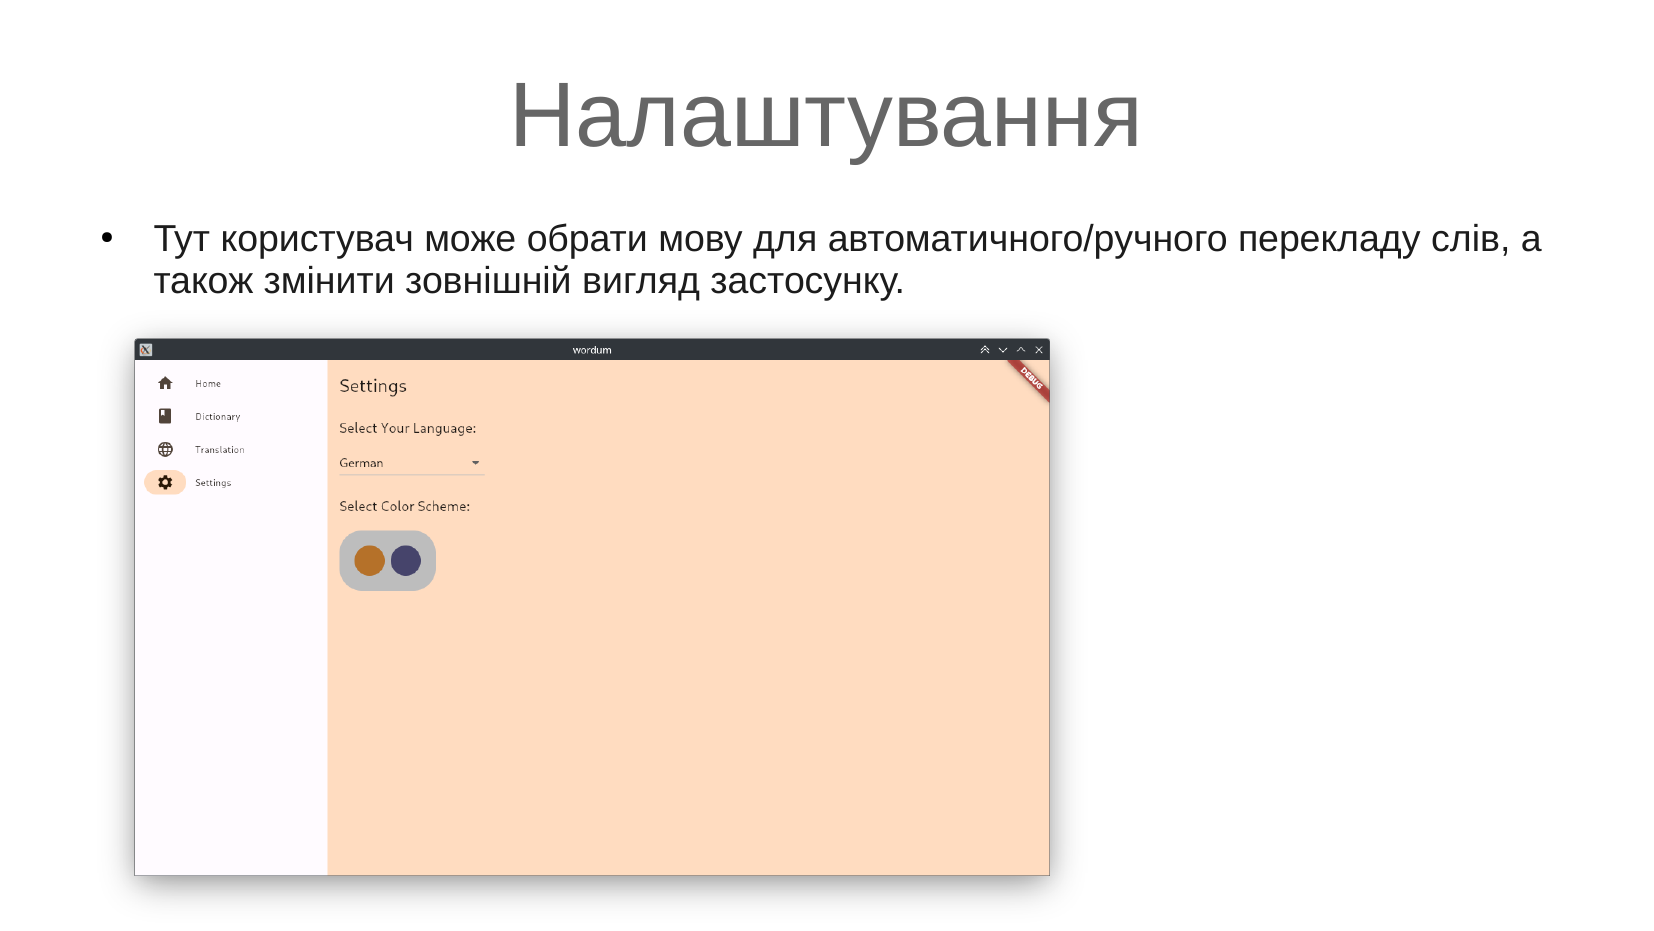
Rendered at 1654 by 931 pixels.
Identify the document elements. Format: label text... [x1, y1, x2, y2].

list Тут користувач може обрати мову для автоматичного/ручного перекладу слів, а також змінити зовнішній вигляд застосунку. [82, 217, 1571, 758]
title Налаштування [82, 37, 1571, 193]
picture [86, 299, 1098, 931]
